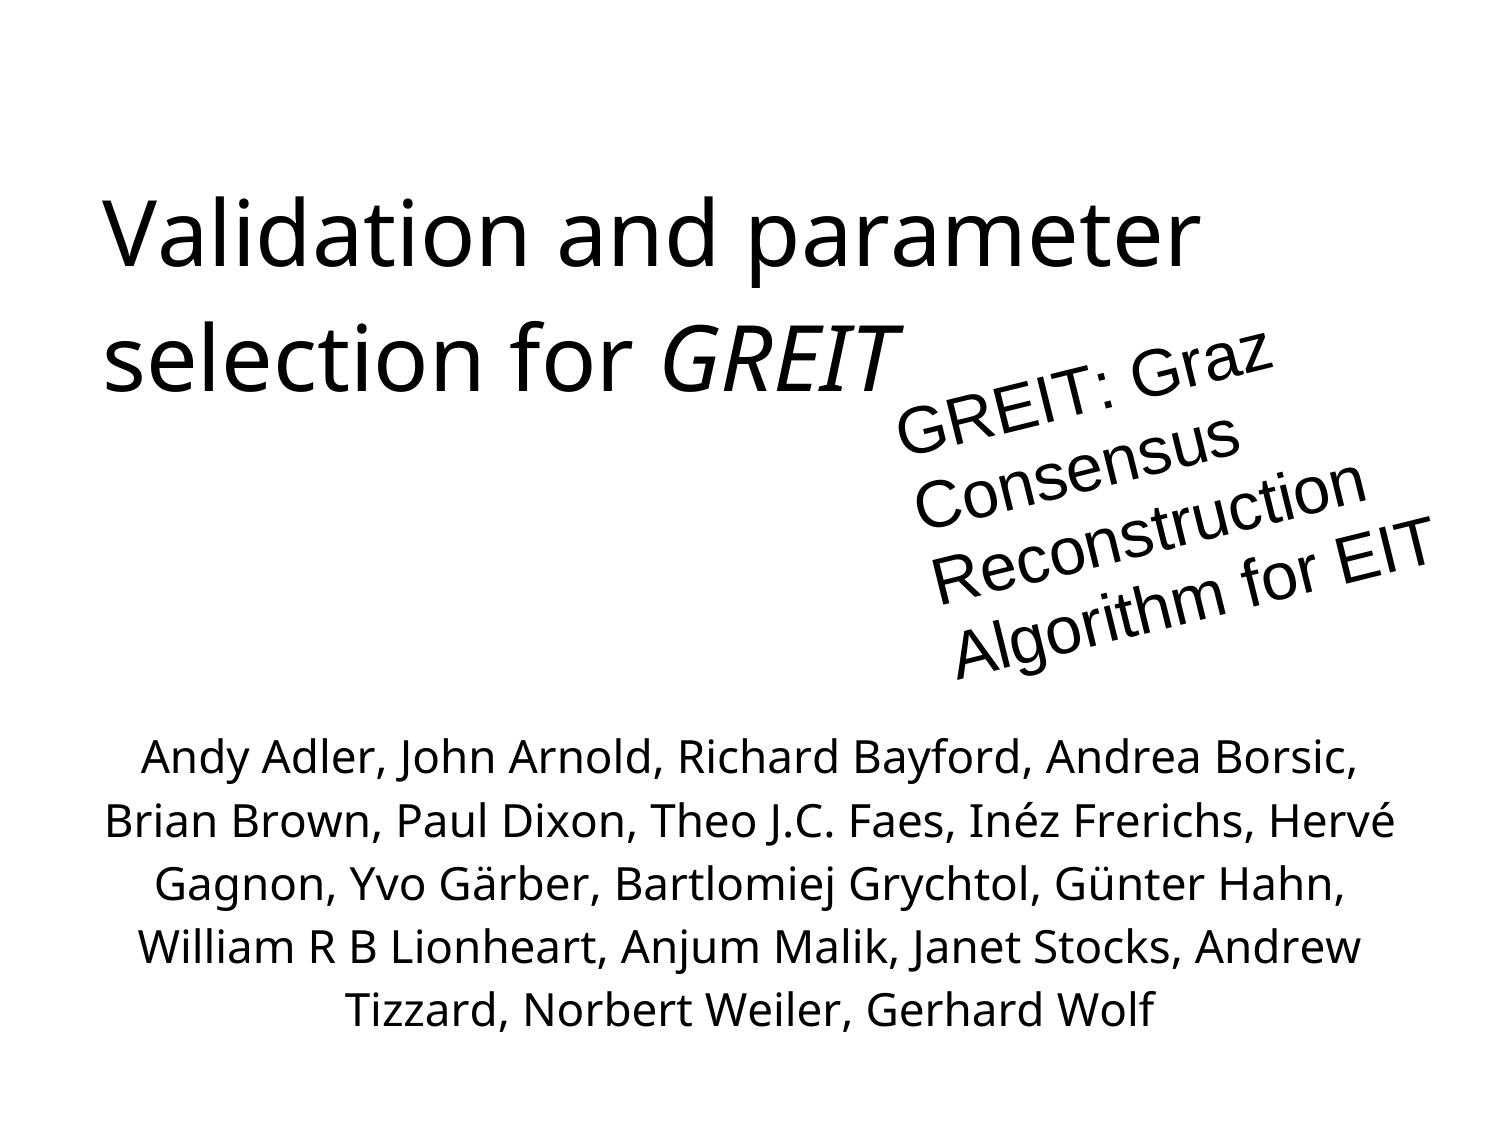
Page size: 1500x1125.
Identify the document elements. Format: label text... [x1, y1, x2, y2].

text_box GREIT: Graz Consensus Reconstruction Algorithm for EIT [815, 254, 1500, 739]
title Validation and parameter selection for GREIT [87, 119, 1363, 467]
subtitle Andy Adler, John Arnold, Richard Bayford, Andrea Borsic, Brian Brown, Paul Dixon, Theo J.C. Faes, Inéz Frerichs, Hervé Gagnon, Yvo Gärber, Bartlomiej Grychtol, Günter Hahn, William R B Lionheart, Anjum Malik, Janet Stocks, Andrew Tizzard, Norbert Weiler, Gerhard Wolf [75, 637, 1426, 1101]
